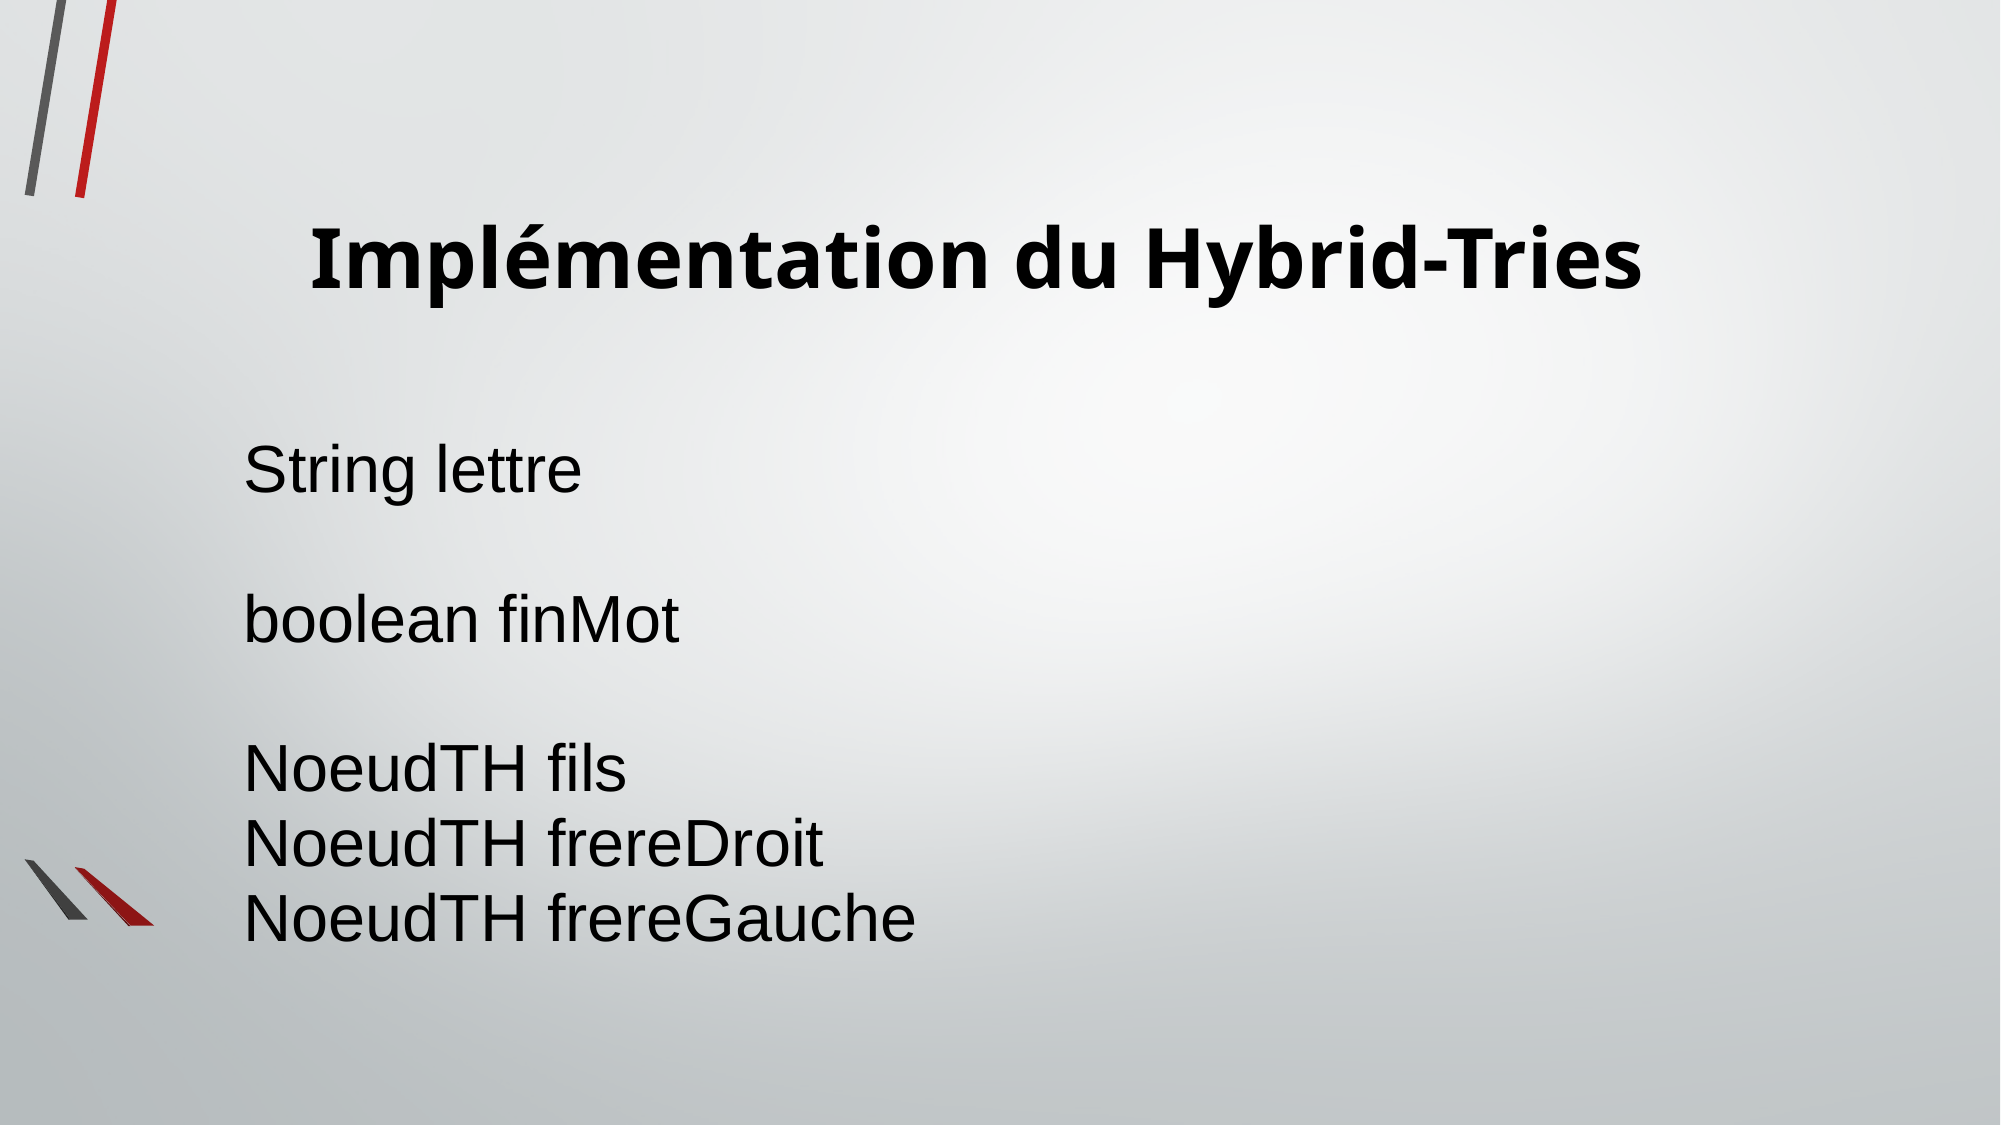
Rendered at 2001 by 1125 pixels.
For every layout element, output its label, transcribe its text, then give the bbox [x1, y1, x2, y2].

title Implémentation du Hybrid-Tries [310, 112, 1820, 400]
picture [0, 0, 2001, 1125]
subtitle String lettre boolean finMot NoeudTH fils NoeudTH frereDroit NoeudTH frereGauche [243, 432, 1887, 956]
